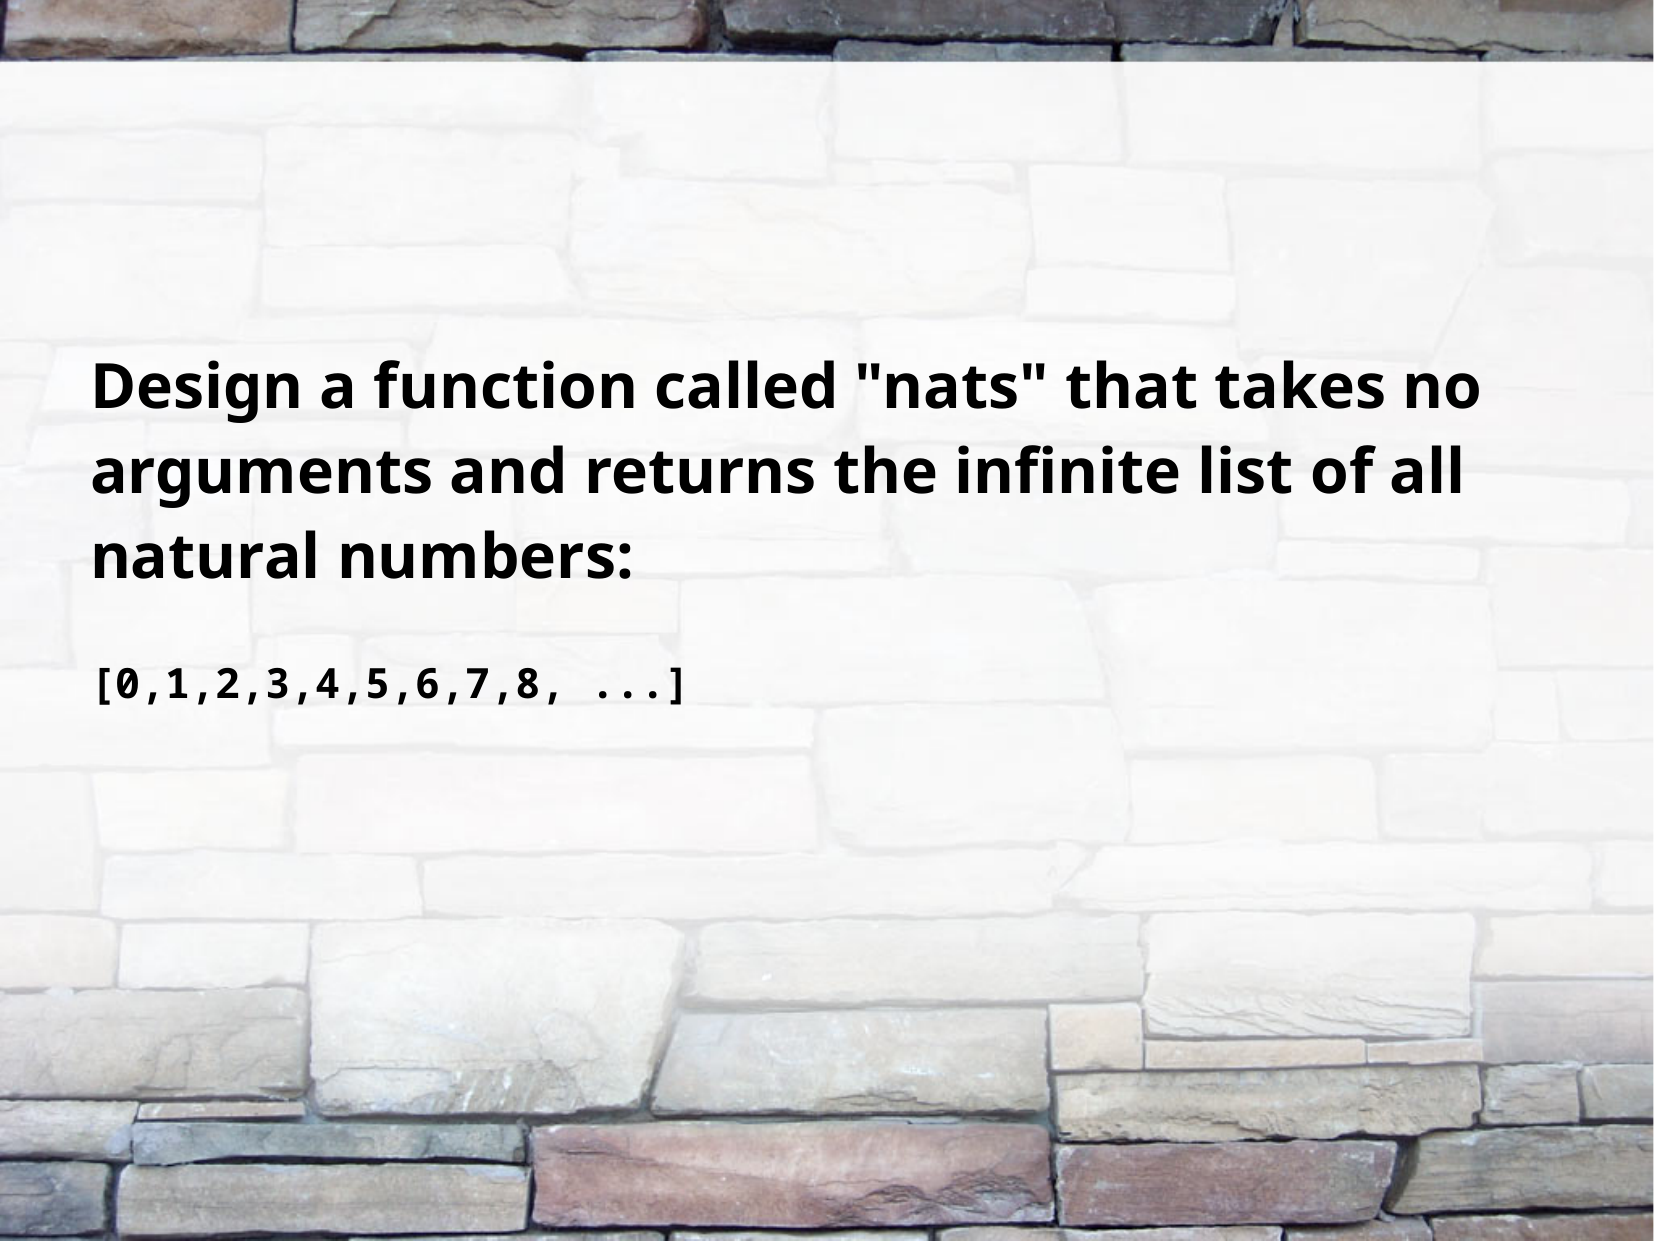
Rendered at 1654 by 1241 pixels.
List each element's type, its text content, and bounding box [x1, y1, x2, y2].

subtitle Design a function called "nats" that takes no arguments and returns the infinite list of all natural numbers: [0,1,2,3,4,5,6,7,8, ...] [90, 45, 1571, 1066]
picture [0, 0, 1654, 1241]
